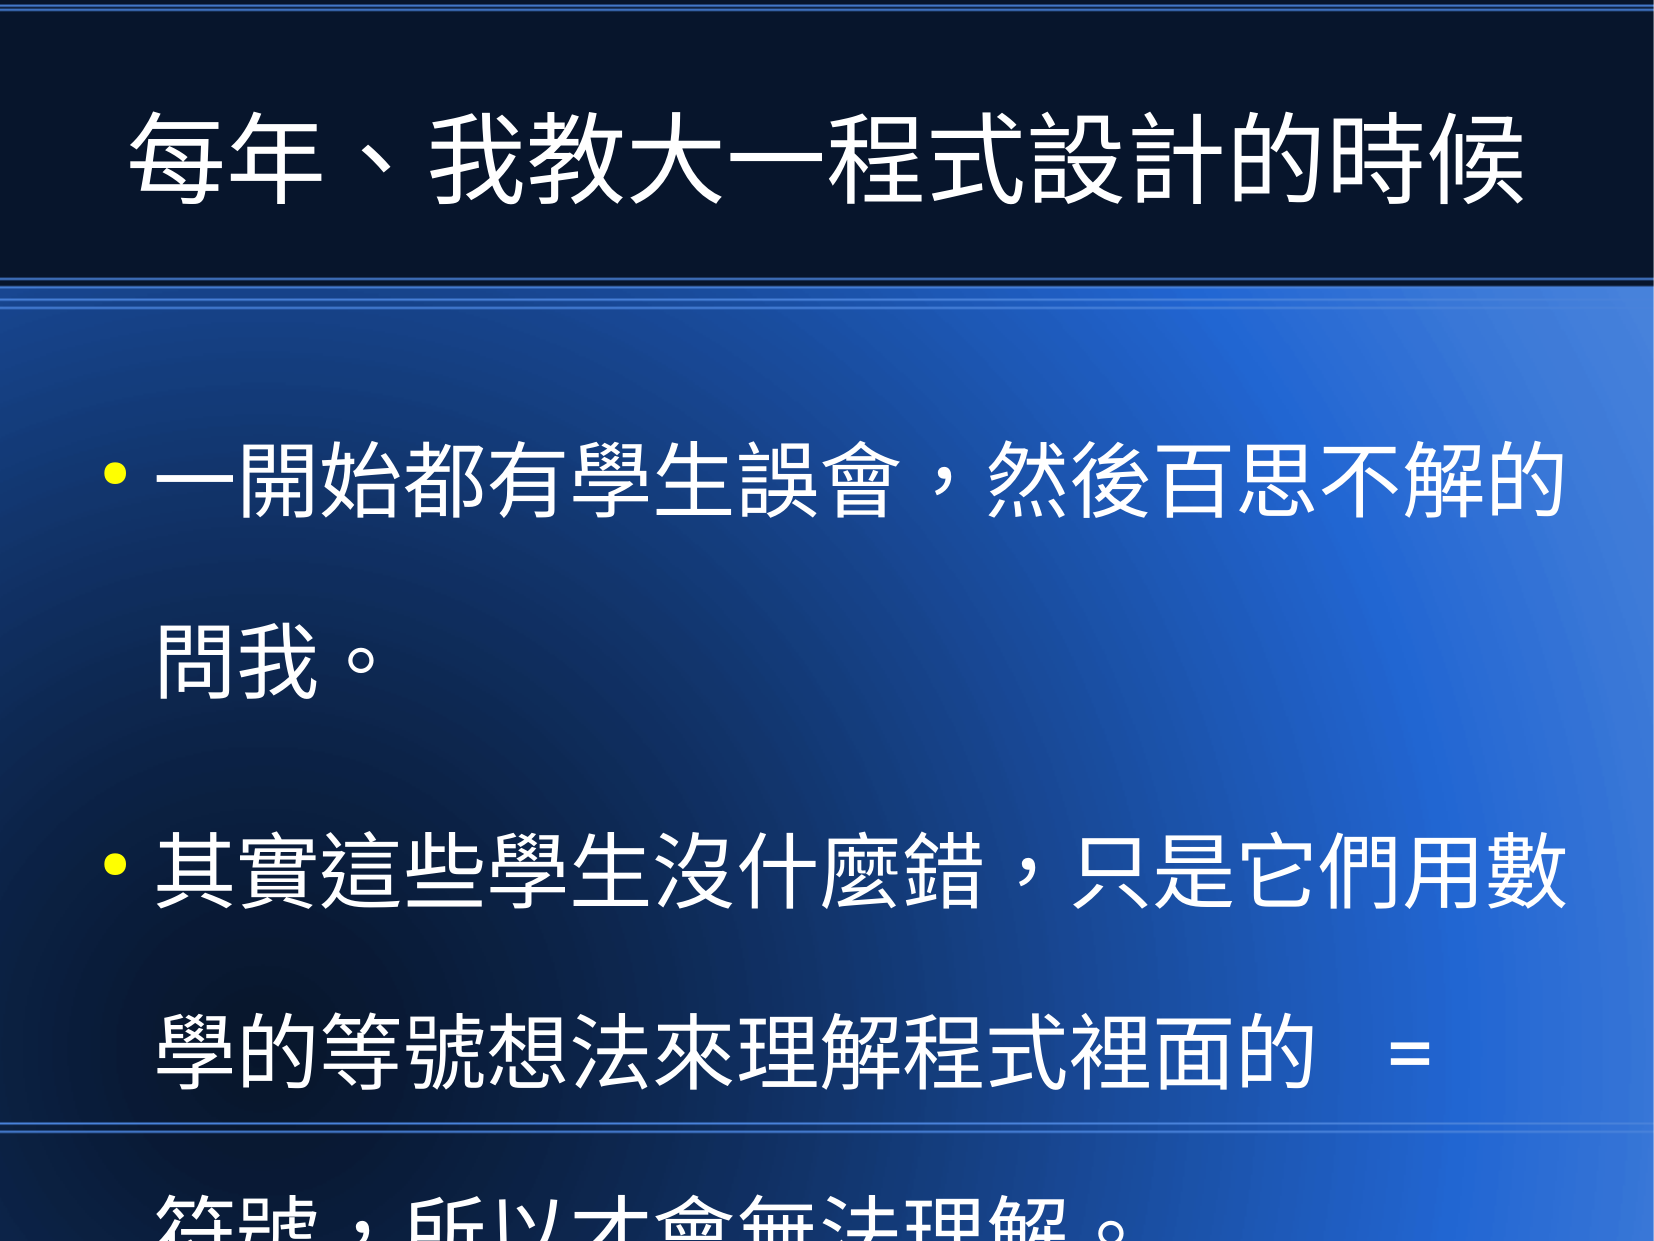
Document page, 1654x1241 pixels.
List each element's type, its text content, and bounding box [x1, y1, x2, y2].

title 每年、我教大一程式設計的時候 [82, 49, 1571, 257]
picture [0, 0, 1654, 1241]
list 一開始都有學生誤會，然後百思不解的問我。 其實這些學生沒什麼錯，只是它們用數學的等號想法來理解程式裡面的 = 符號，所以才會無法理解。 [82, 355, 1571, 1241]
